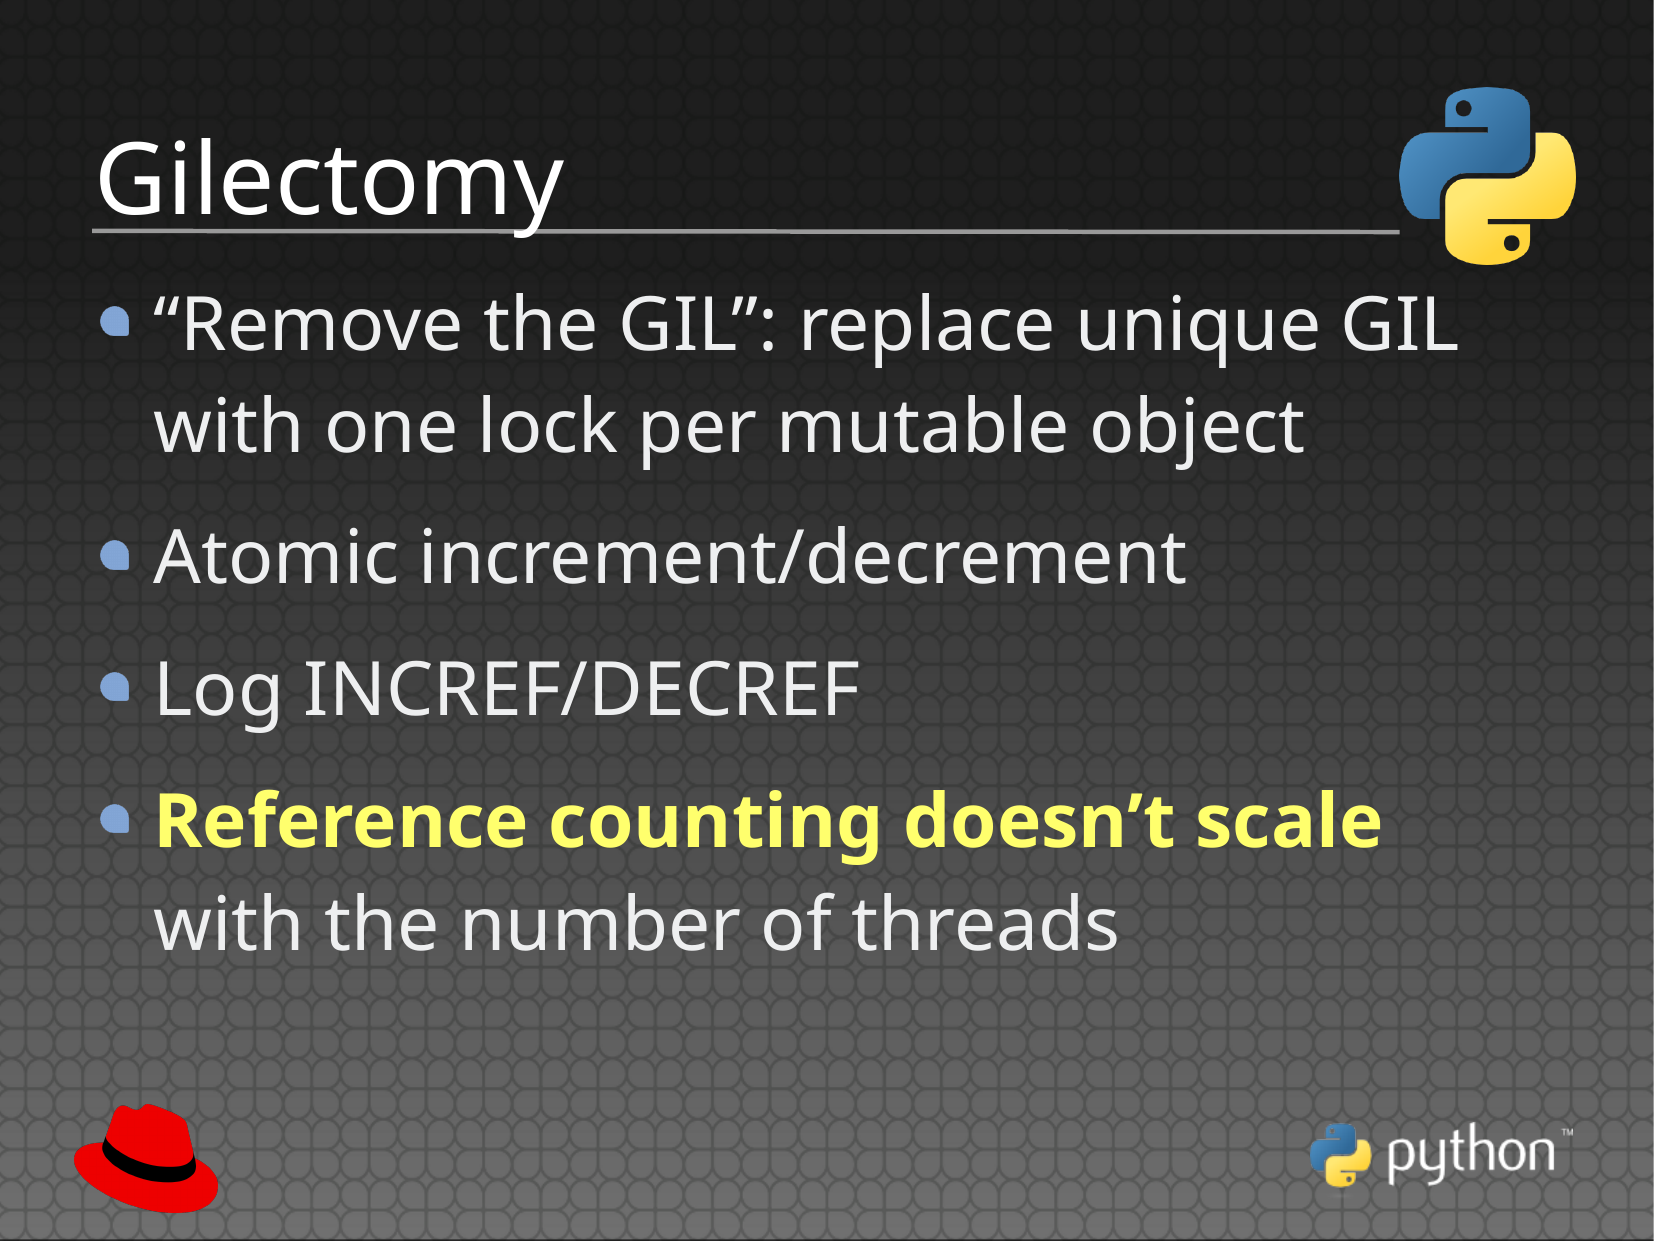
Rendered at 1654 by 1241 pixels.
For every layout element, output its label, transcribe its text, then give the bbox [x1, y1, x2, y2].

picture [0, 0, 1654, 1241]
list “Remove the GIL”: replace unique GIL with one lock per mutable object Atomic increment/decrement Log INCREF/DECREF Reference counting doesn’t scale with the number of threads [82, 269, 1540, 1118]
title Gilectomy [94, 100, 1426, 251]
